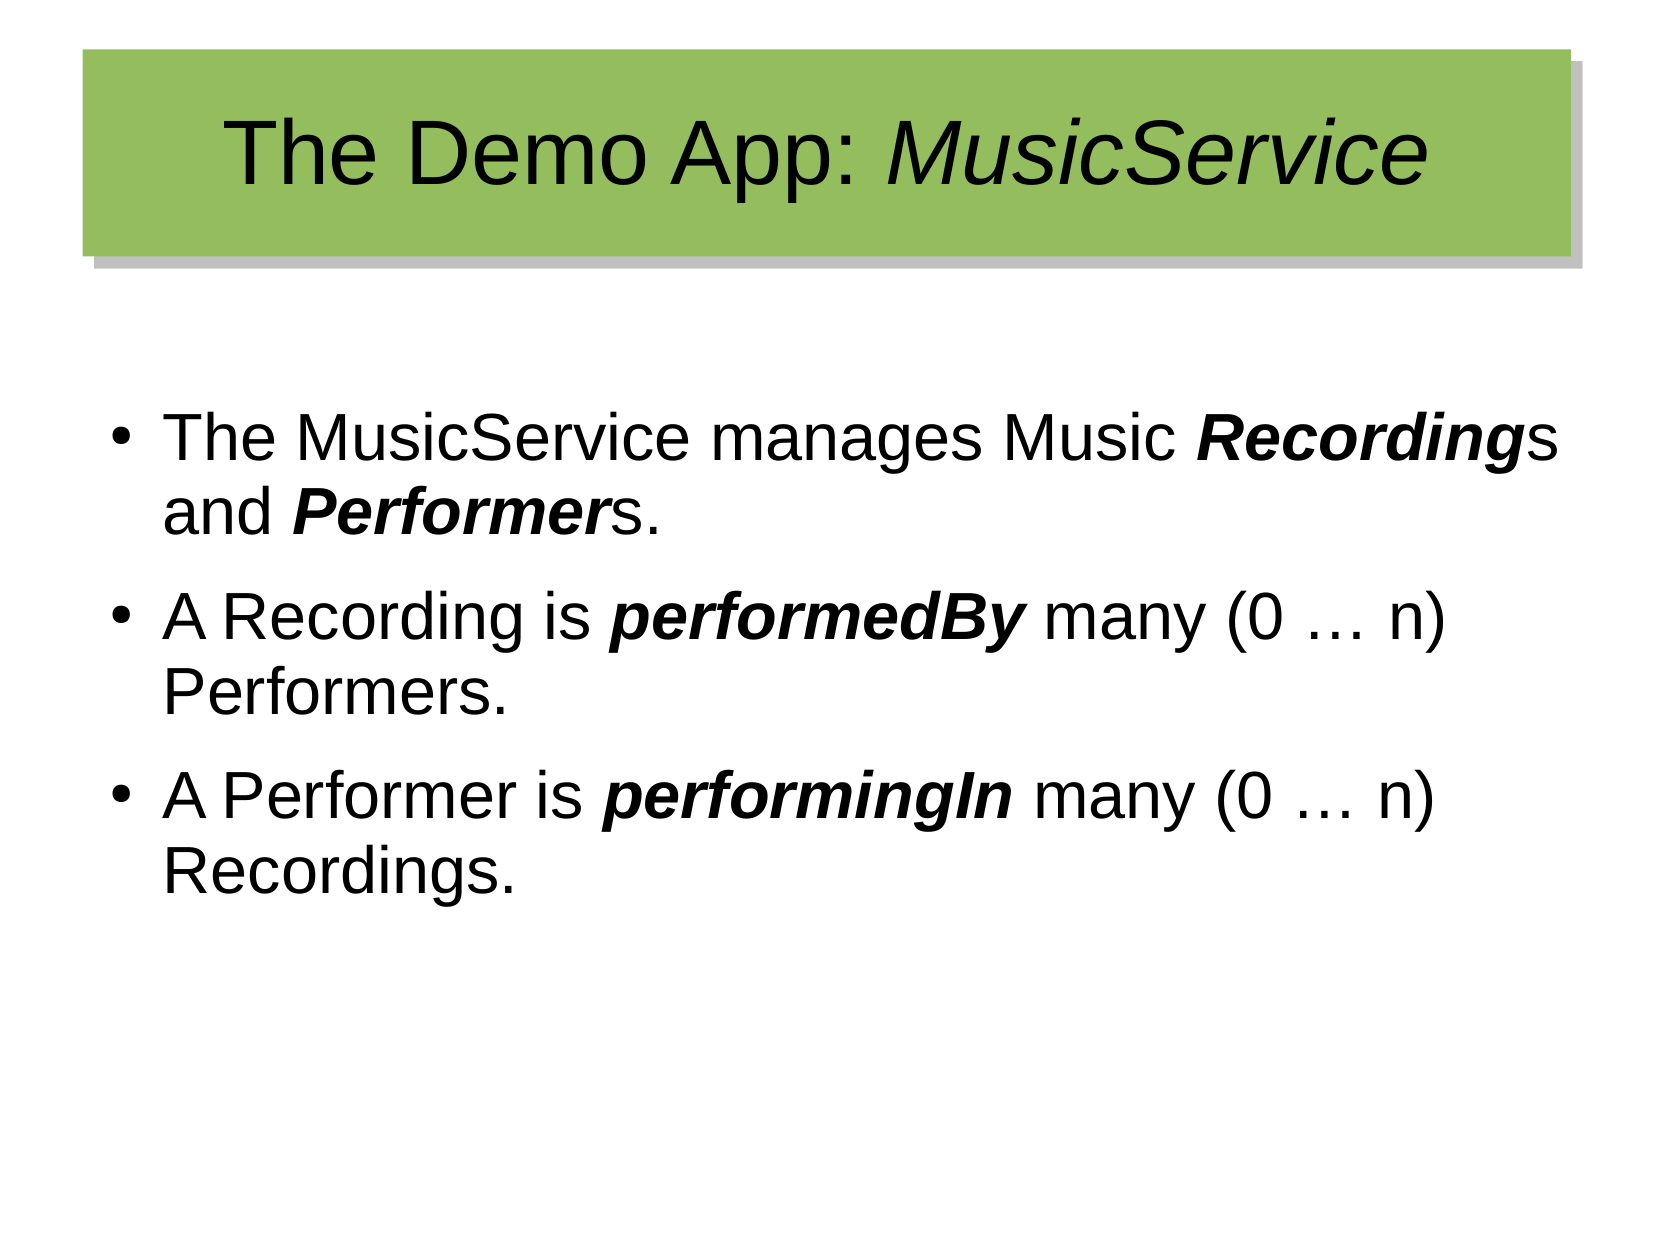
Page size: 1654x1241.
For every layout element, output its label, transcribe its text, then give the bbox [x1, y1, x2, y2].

list The MusicService manages Music Recordings and Performers. A Recording is performedBy many (0 … n) Performers. A Performer is performingIn many (0 … n) Recordings. [91, 295, 1580, 1015]
title The Demo App: MusicService [82, 49, 1571, 257]
